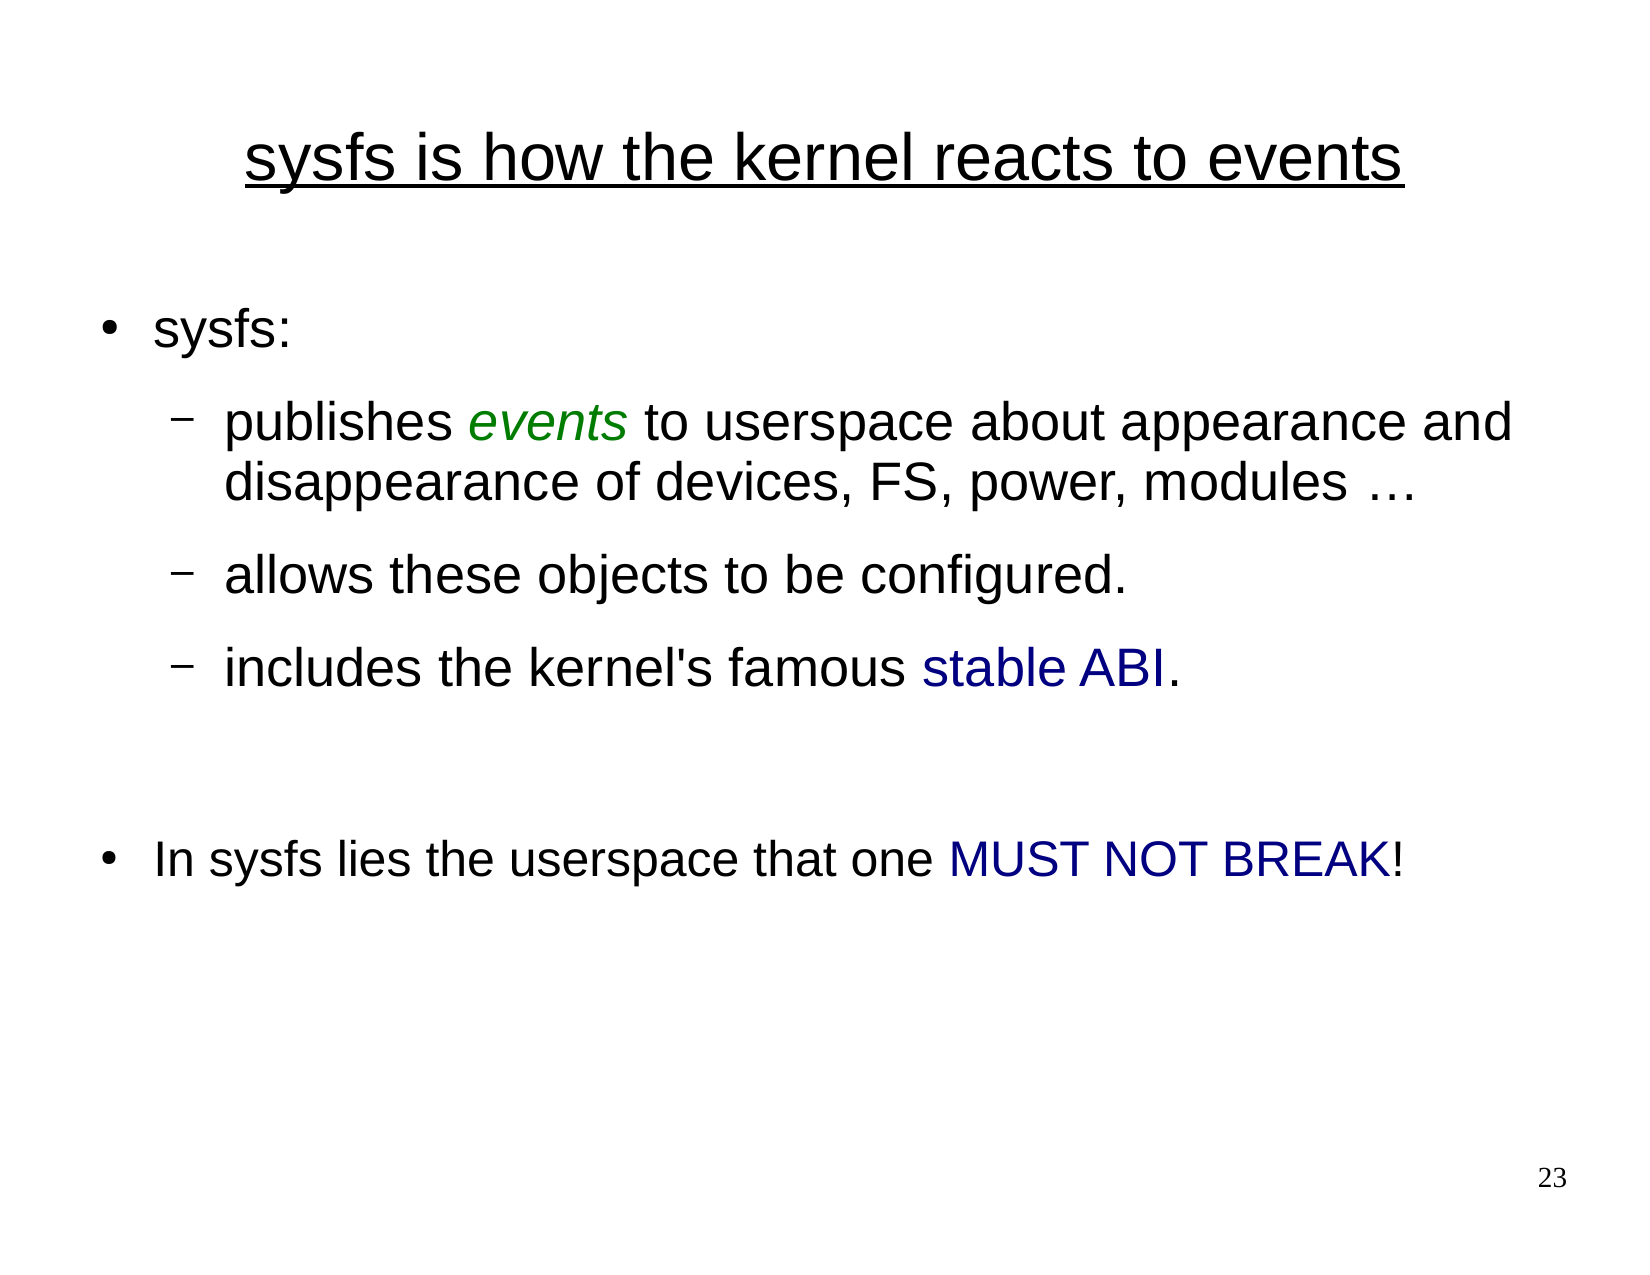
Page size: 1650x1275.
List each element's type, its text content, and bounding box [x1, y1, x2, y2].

list sysfs: publishes events to userspace about appearance and disappearance of devices, FS, power, modules … allows these objects to be configured. includes the kernel's famous stable ABI. In sysfs lies the userspace that one MUST NOT BREAK! [82, 298, 1568, 1038]
title sysfs is how the kernel reacts to events [82, 50, 1568, 264]
